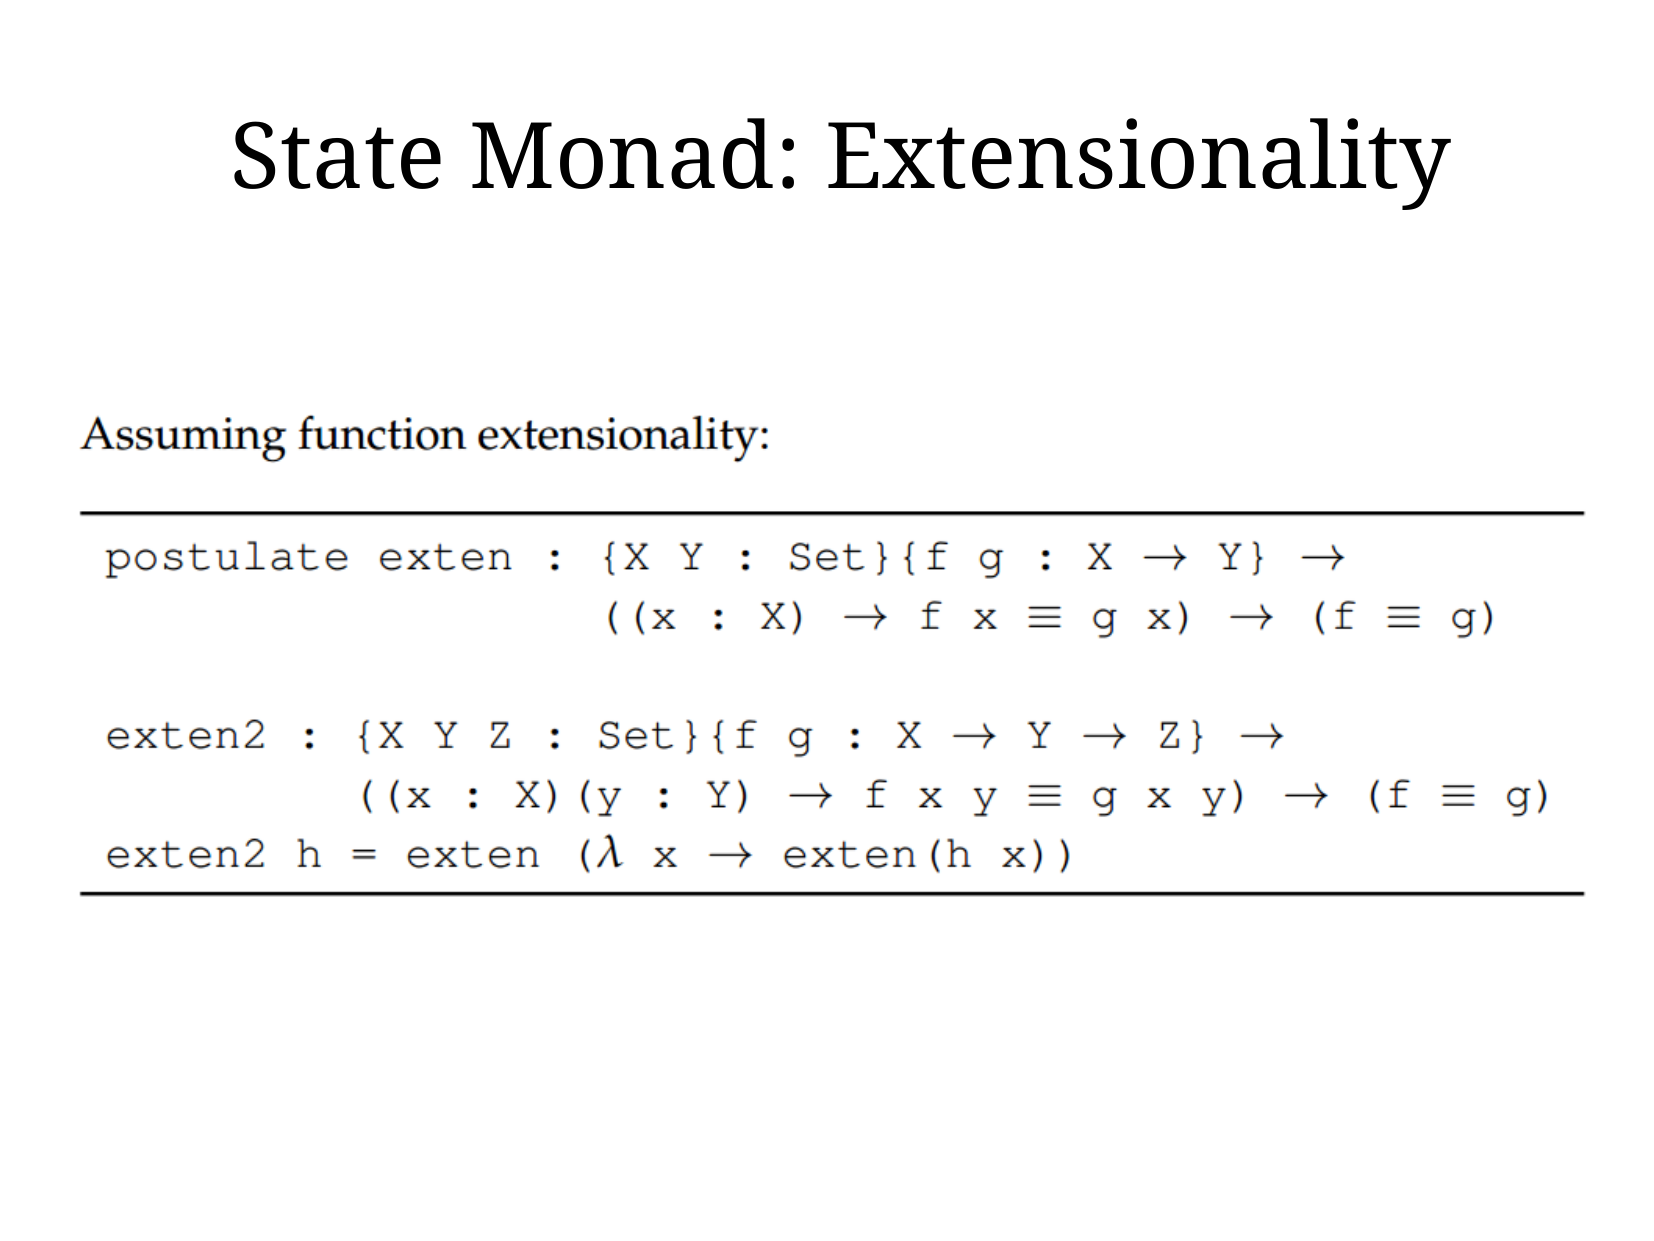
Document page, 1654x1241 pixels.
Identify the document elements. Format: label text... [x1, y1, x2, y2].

picture [74, 413, 1595, 911]
title State Monad: Extensionality [59, 22, 1625, 284]
